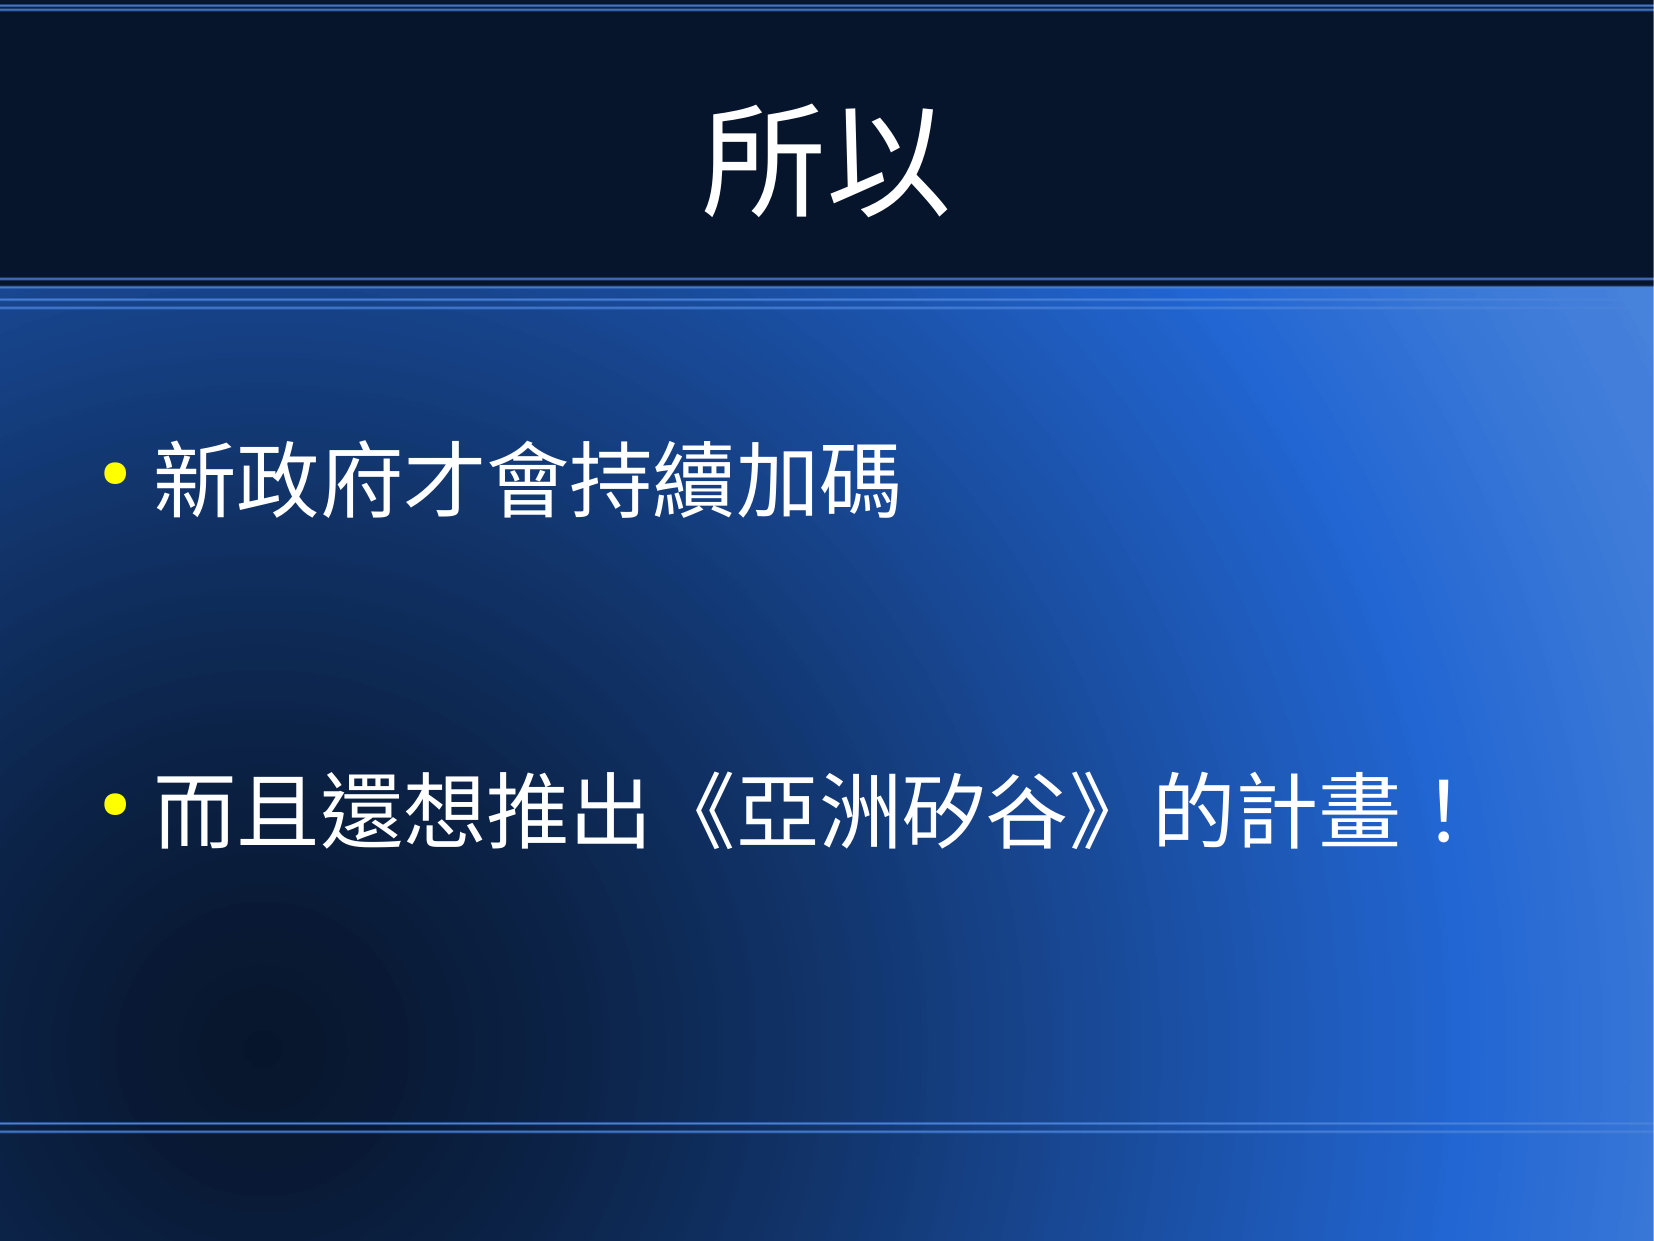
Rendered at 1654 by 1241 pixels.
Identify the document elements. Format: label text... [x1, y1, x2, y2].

list 新政府才會持續加碼 而且還想推出《亞洲矽谷》的計畫！ [82, 355, 1571, 1241]
picture [0, 0, 1654, 1241]
title 所以 [82, 49, 1571, 257]
